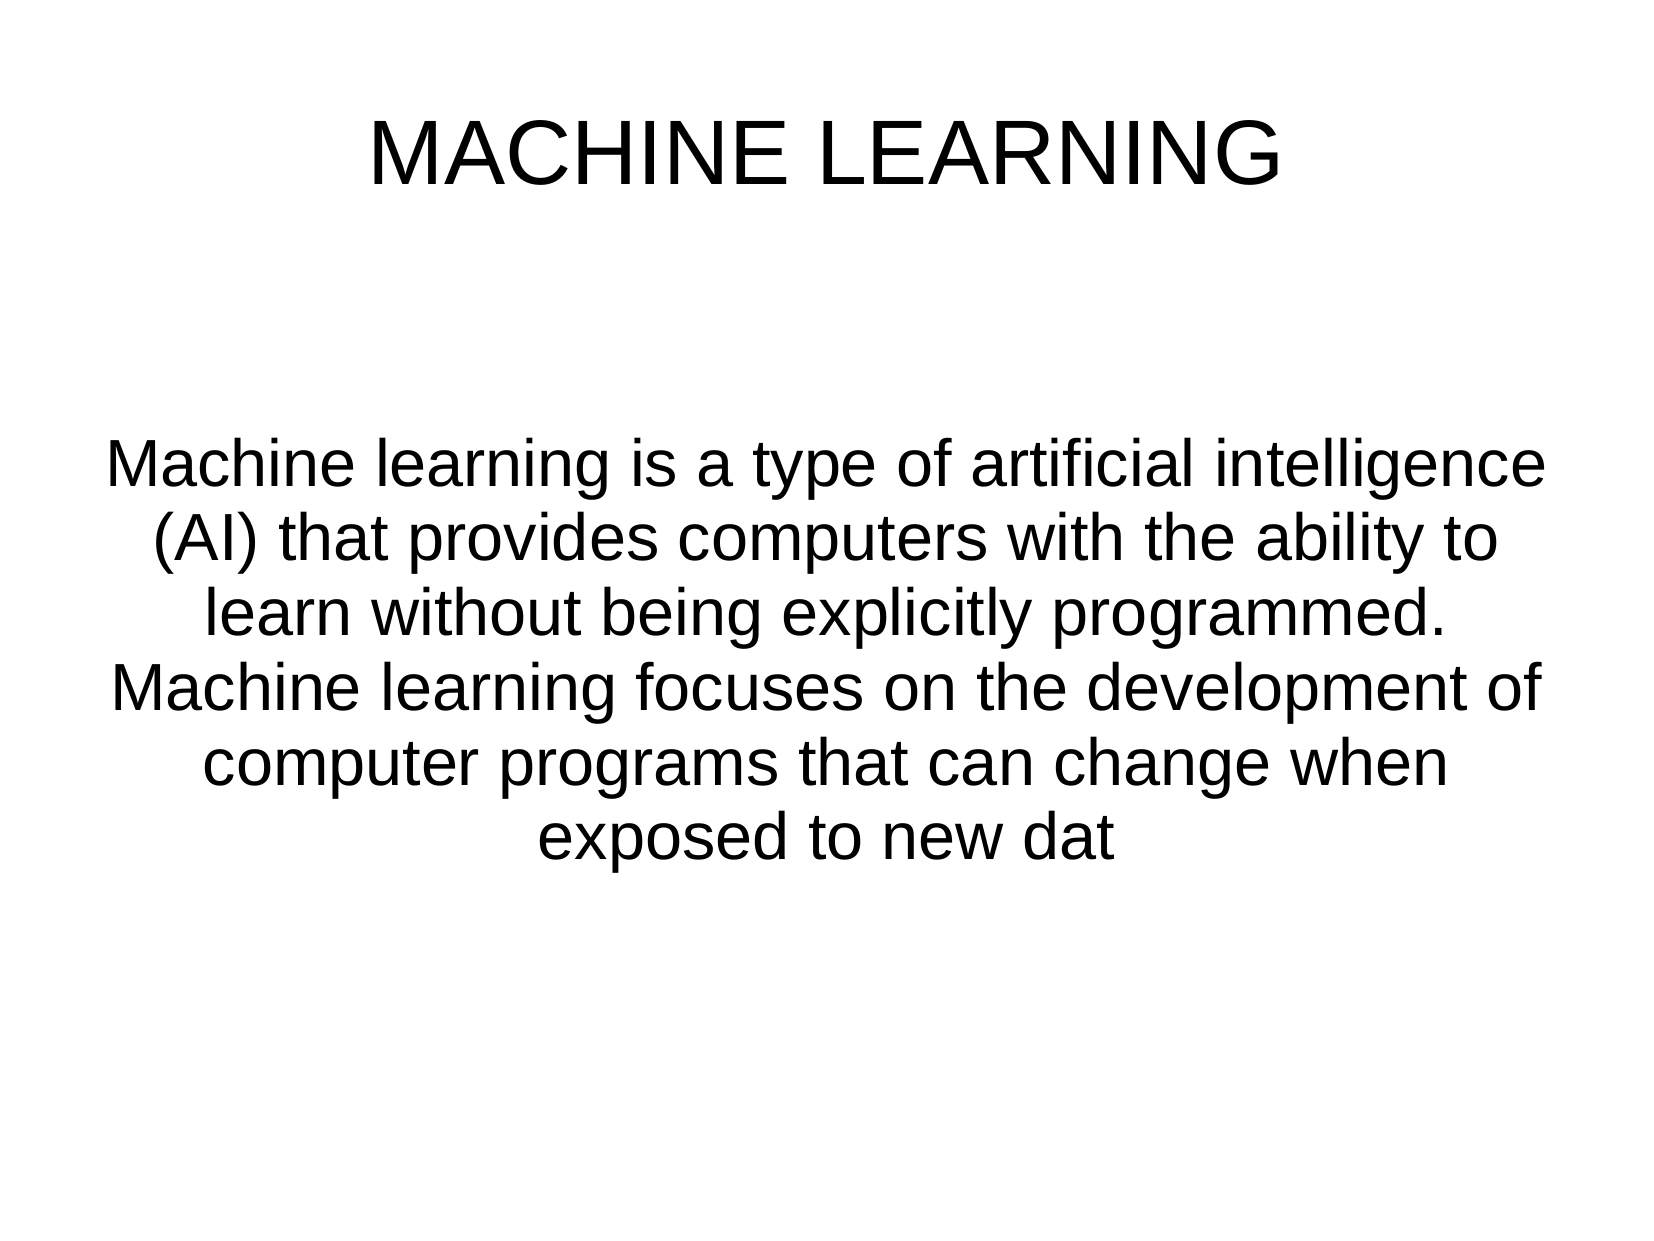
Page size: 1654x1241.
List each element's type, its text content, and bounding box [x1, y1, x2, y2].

title MACHINE LEARNING [82, 49, 1571, 257]
subtitle Machine learning is a type of artificial intelligence (AI) that provides computers with the ability to learn without being explicitly programmed. Machine learning focuses on the development of computer programs that can change when exposed to new dat [82, 290, 1571, 1010]
